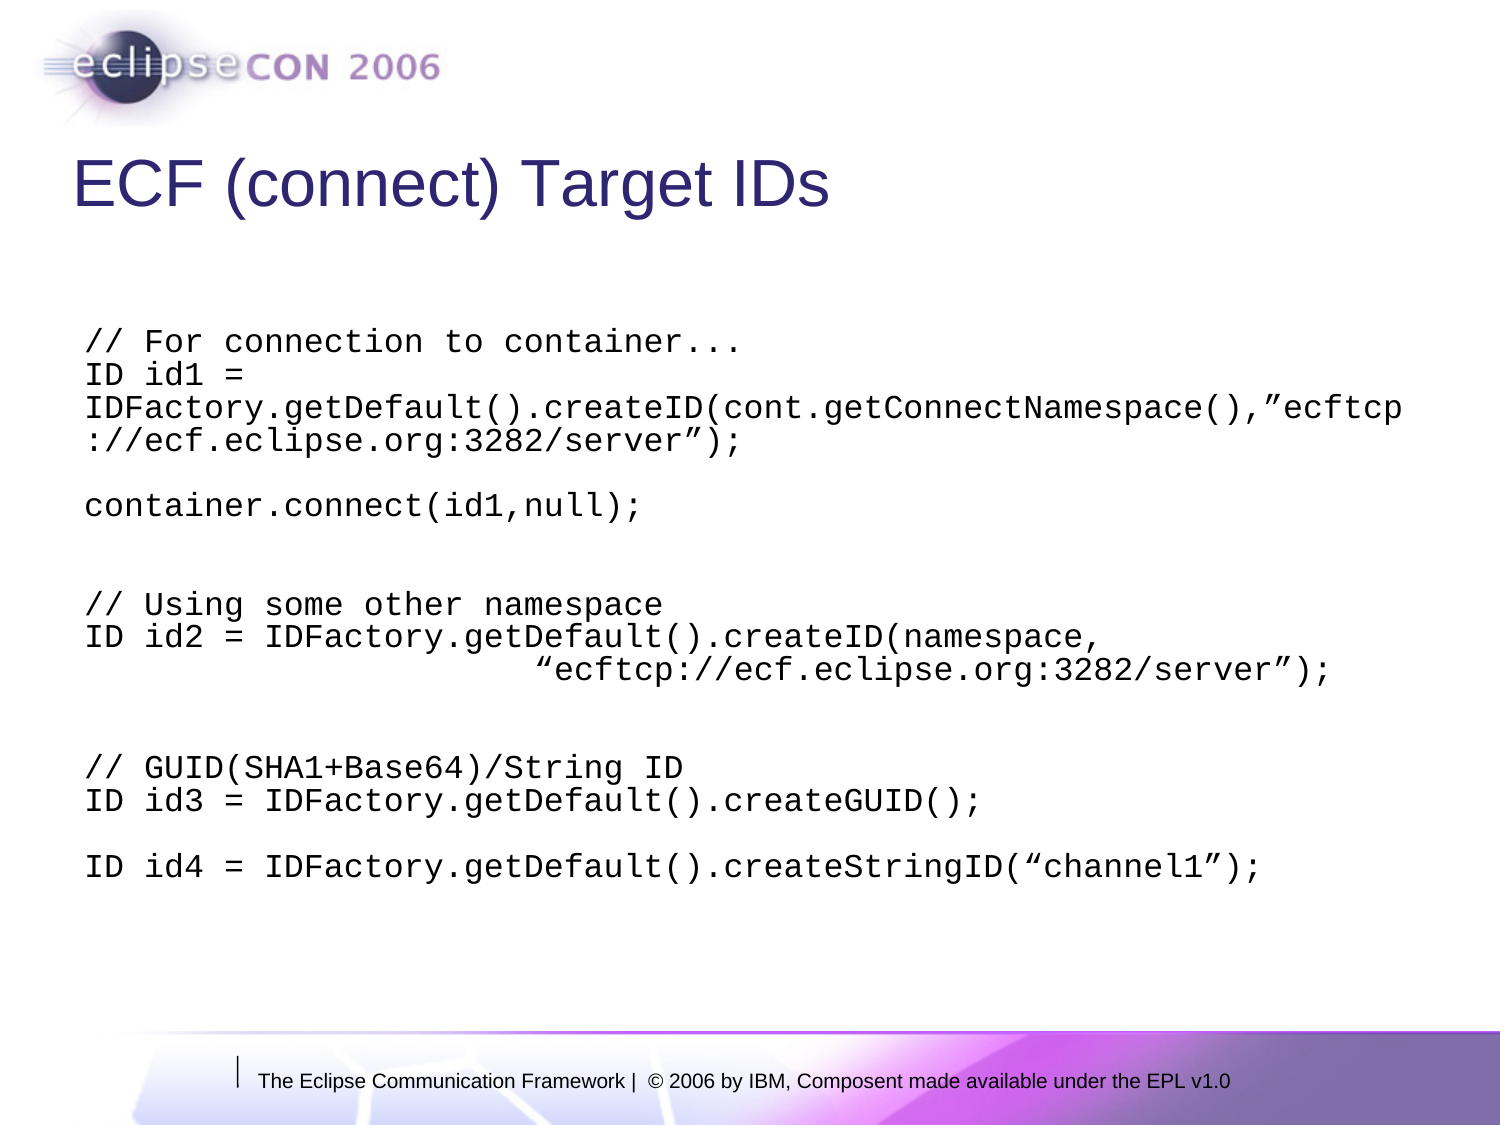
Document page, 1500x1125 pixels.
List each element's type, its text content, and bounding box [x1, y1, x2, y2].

title ECF (connect) Target IDs [72, 150, 1425, 226]
text_box // For connection to container... ID id1 = IDFactory.getDefault().createID(cont.getConnectNamespace(),”ecftcp://ecf.eclipse.org:3282/server”); container.connect(id1,null); // Using some other namespace ID id2 = IDFactory.getDefault().createID(namespace, “ecftcp://ecf.eclipse.org:3282/server”); // GUID(SHA1+Base64)/String ID ID id3 = IDFactory.getDefault().createGUID(); ID id4 = IDFactory.getDefault().createStringID(“channel1”); [69, 276, 1424, 1013]
picture [0, 1031, 1500, 1125]
picture [31, 10, 1040, 126]
